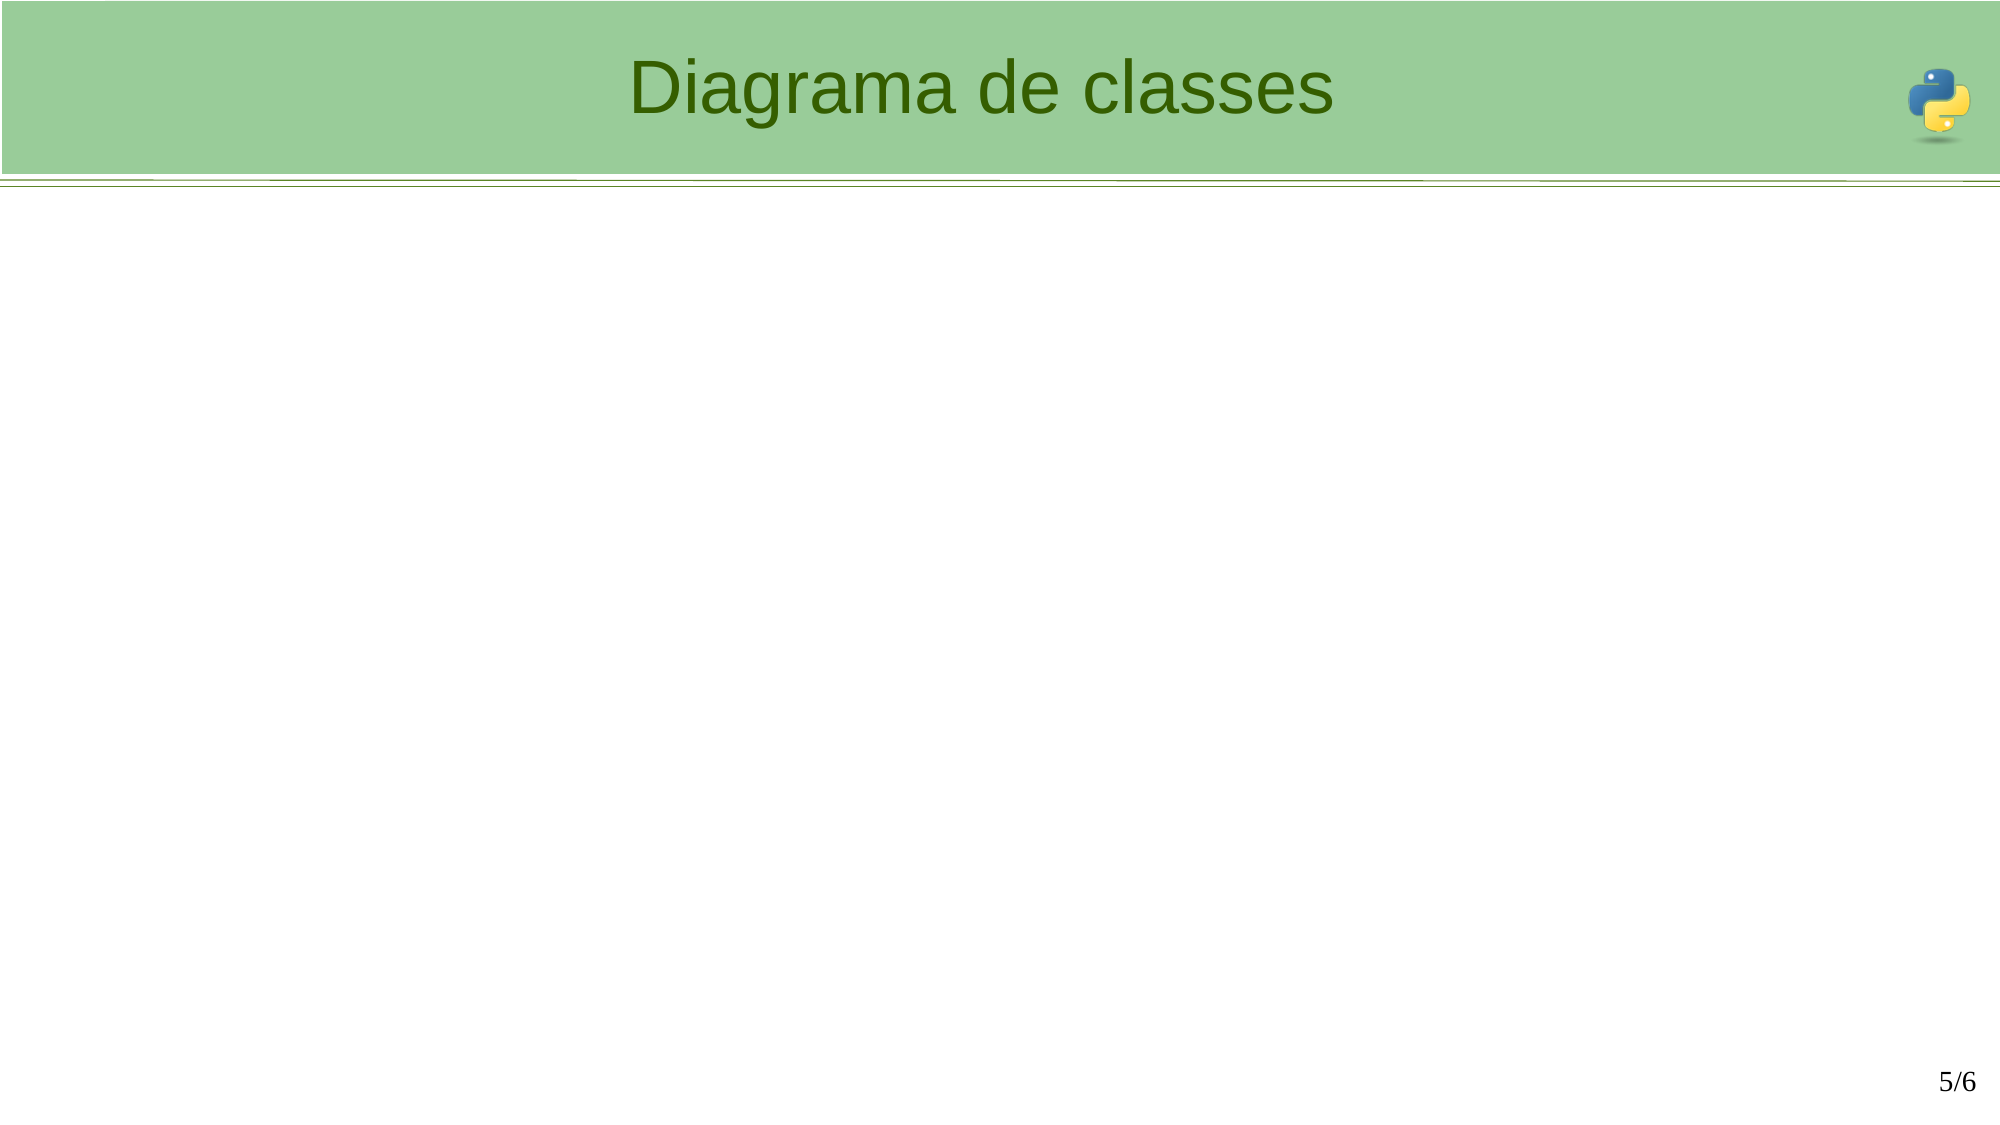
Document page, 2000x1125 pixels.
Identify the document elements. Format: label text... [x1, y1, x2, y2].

title Diagrama de classes [105, 0, 1861, 174]
picture [1901, 59, 1979, 148]
